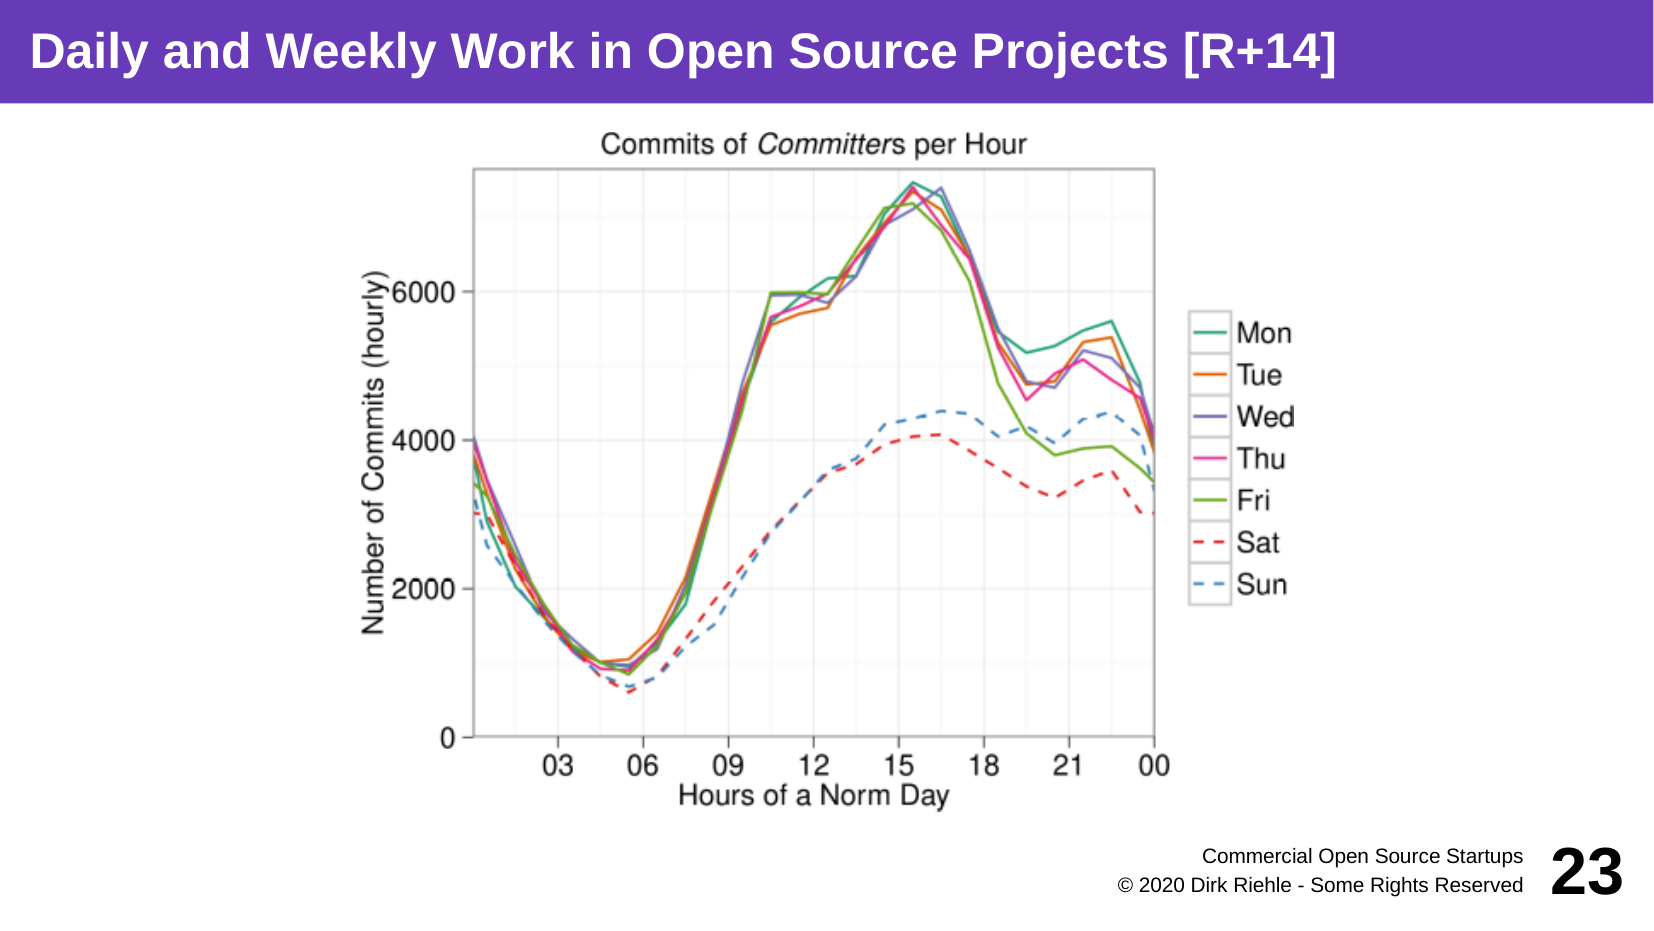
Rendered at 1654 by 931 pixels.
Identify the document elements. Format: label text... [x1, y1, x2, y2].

title Daily and Weekly Work in Open Source Projects [R+14] [0, 0, 1654, 104]
picture [360, 132, 1294, 813]
